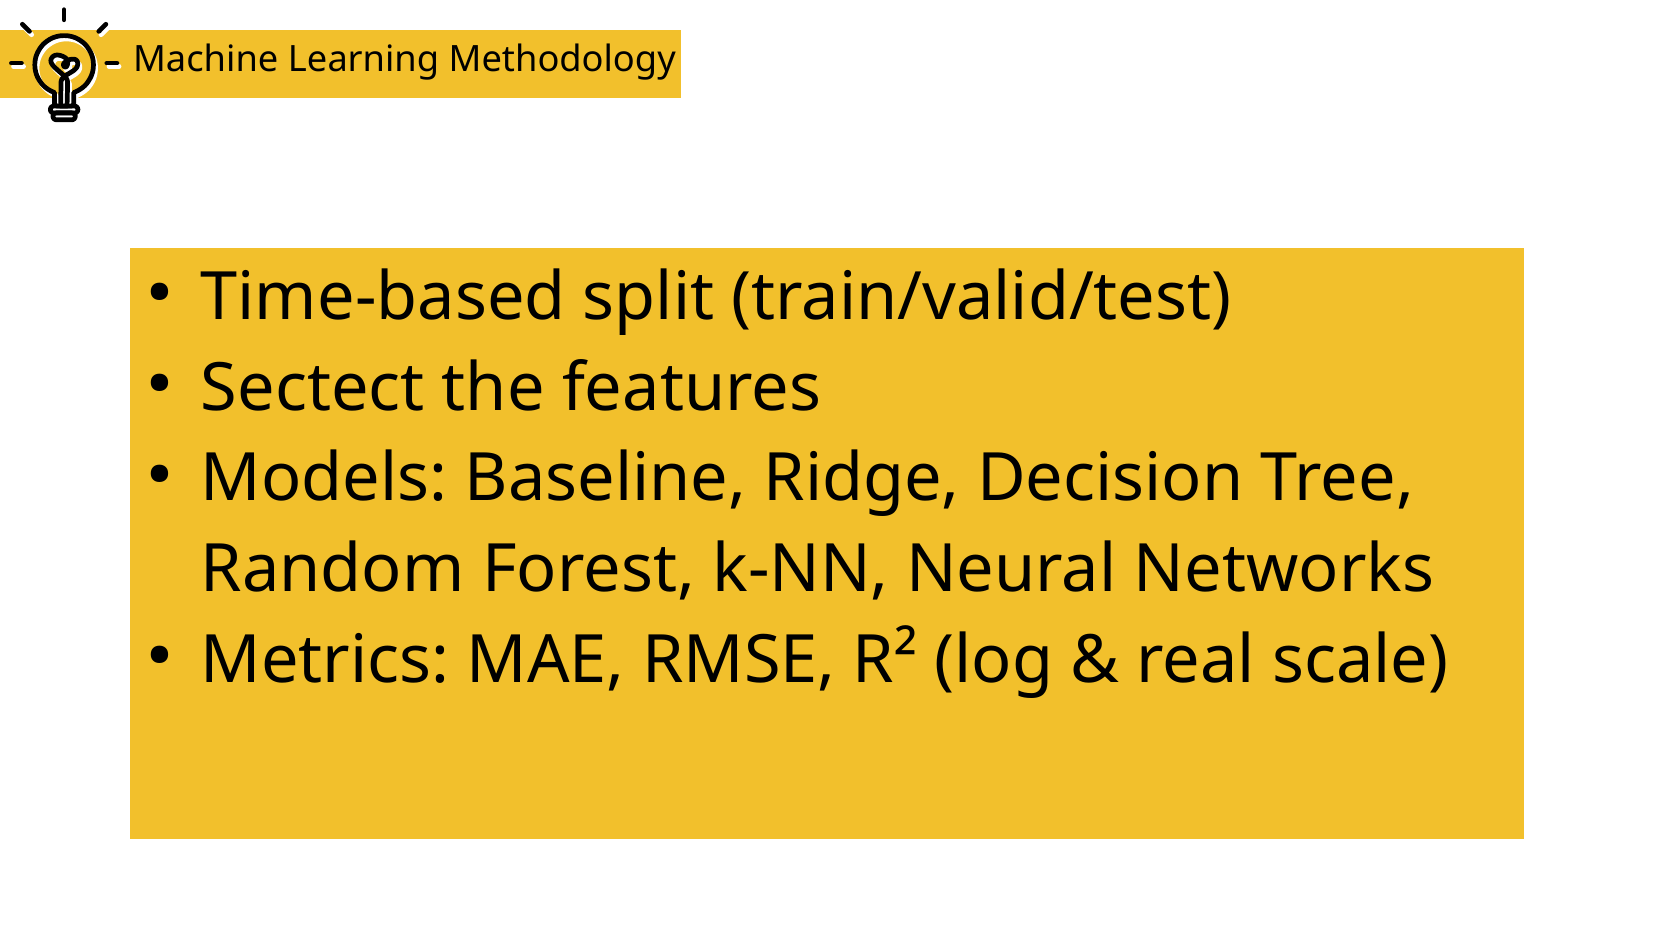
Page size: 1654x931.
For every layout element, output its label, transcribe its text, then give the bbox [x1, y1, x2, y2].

subtitle Machine Learning Methodology [132, 17, 677, 97]
list Time-based split (train/valid/test) Sectect the features Models: Baseline, Ridge, Decision Tree, Random Forest, k-NN, Neural Networks Metrics: MAE, RMSE, R² (log & real scale) [129, 248, 1524, 839]
